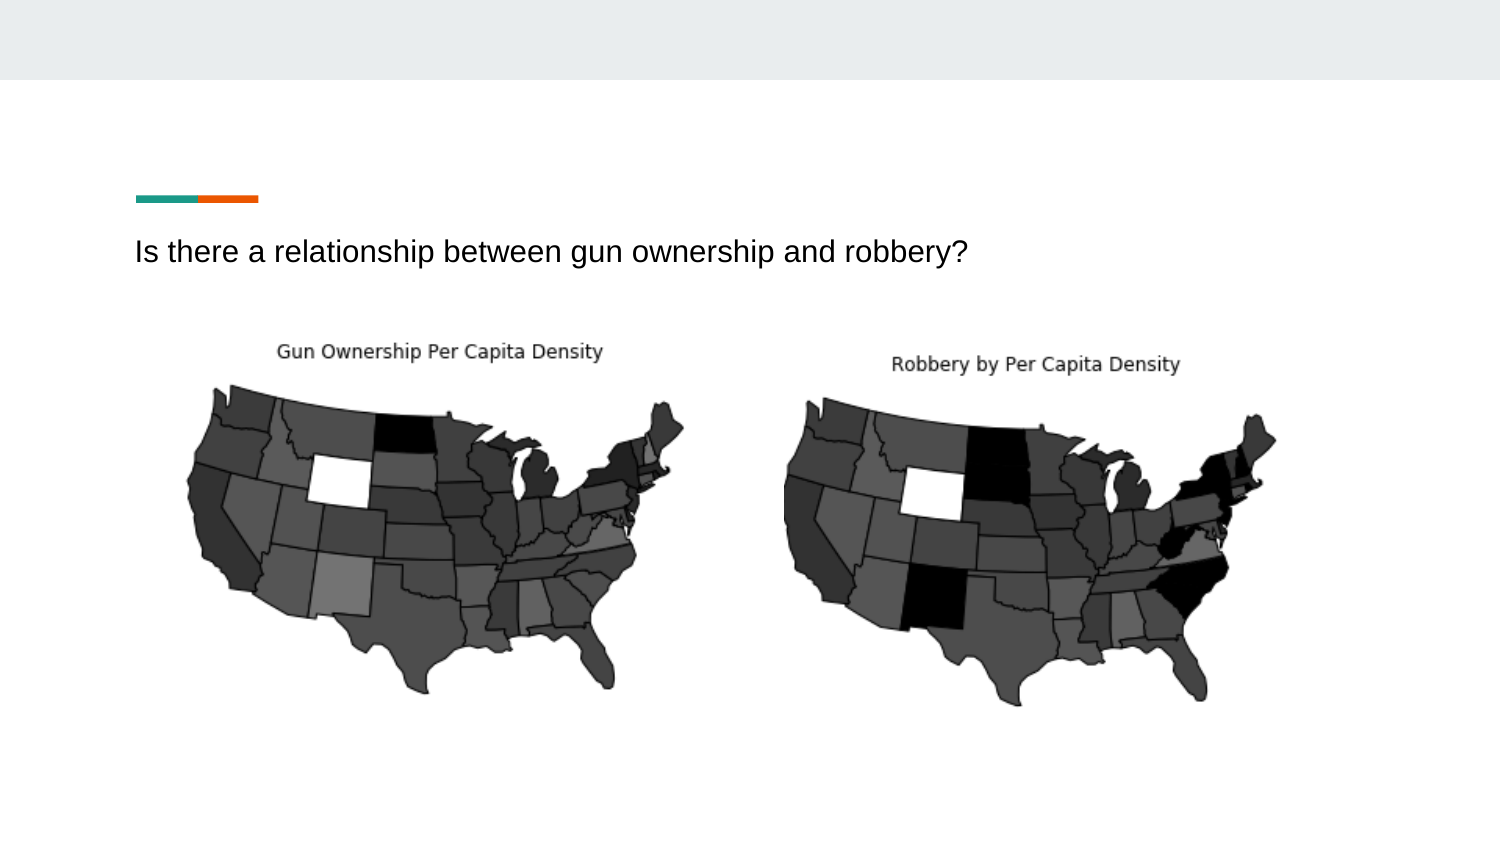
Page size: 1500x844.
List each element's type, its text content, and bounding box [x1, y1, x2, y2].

picture [119, 332, 1381, 741]
title Is there a relationship between gun ownership and robbery? [119, 216, 1381, 305]
